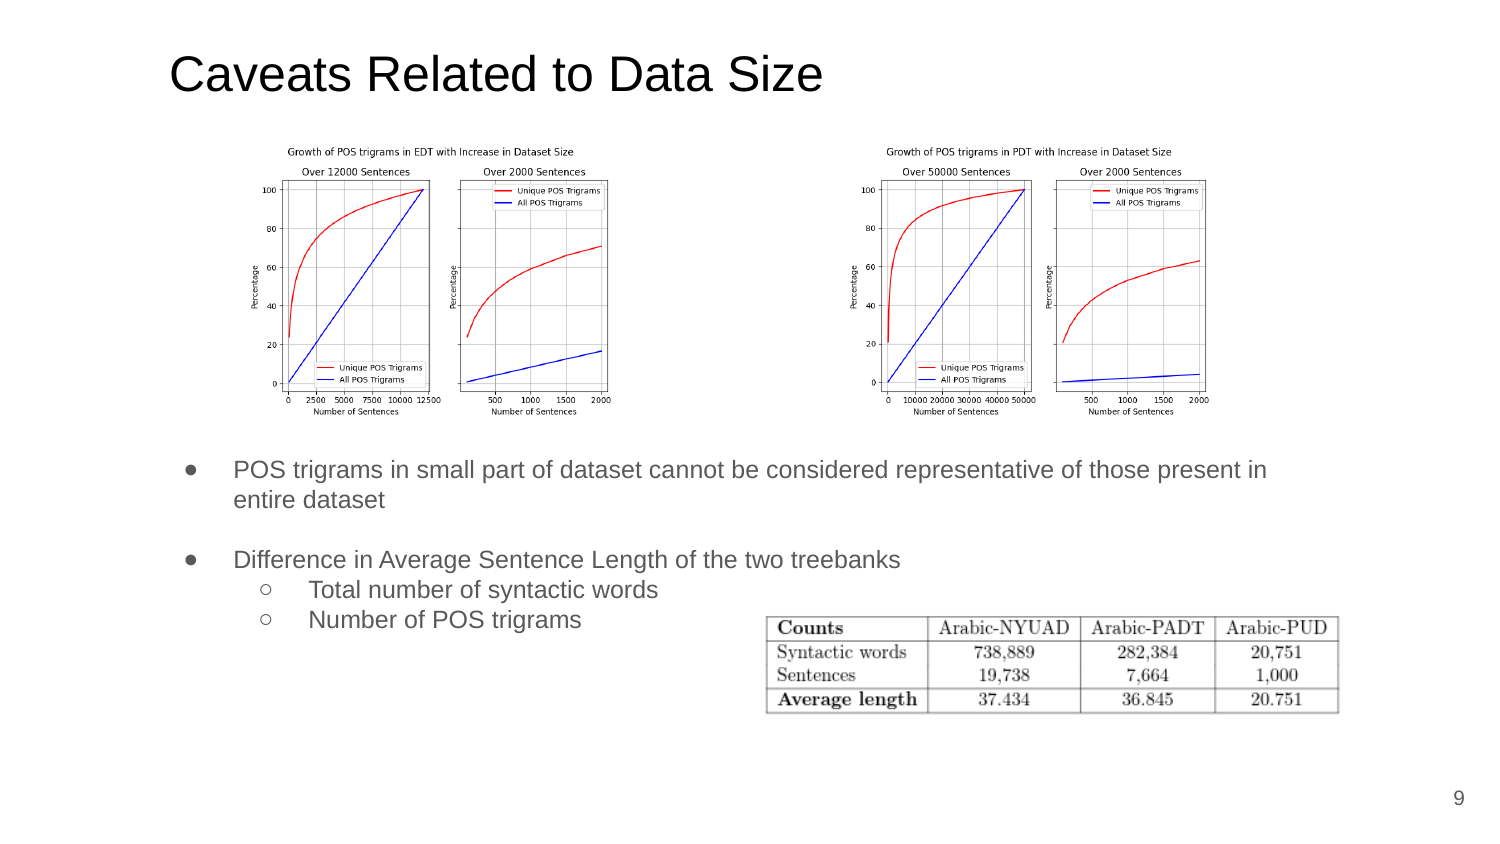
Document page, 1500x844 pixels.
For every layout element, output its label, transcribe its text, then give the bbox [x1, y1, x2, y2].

list POS trigrams in small part of dataset cannot be considered representative of those present in entire dataset Difference in Average Sentence Length of the two treebanks Total number of syntactic words Number of POS trigrams [143, 438, 1335, 765]
picture [759, 610, 1346, 722]
slide_number 1 [1389, 764, 1480, 830]
picture [248, 145, 613, 419]
title Caveats Related to Data Size [154, 26, 1346, 92]
picture [847, 145, 1211, 419]
